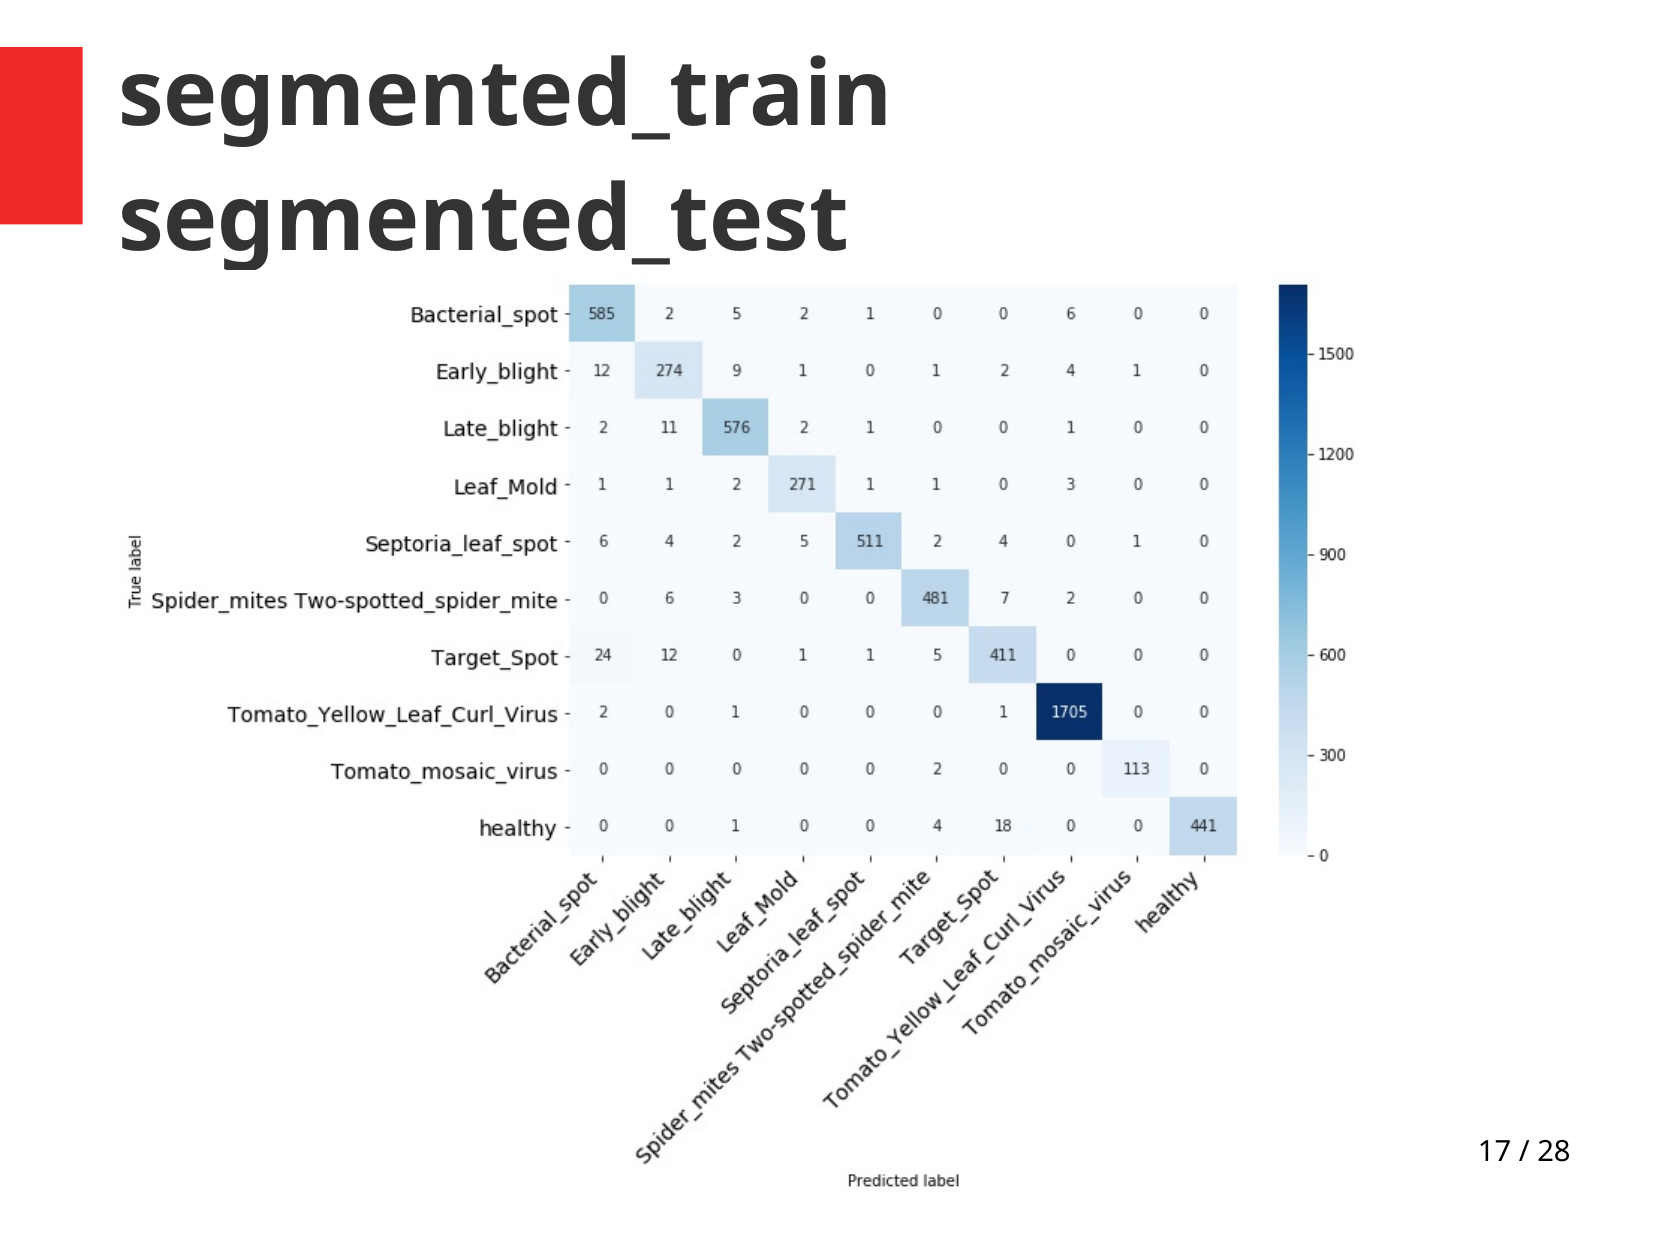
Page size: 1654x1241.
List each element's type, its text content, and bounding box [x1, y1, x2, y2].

picture [120, 270, 1366, 1201]
title segmented_train segmented_test [118, 45, 1571, 260]
